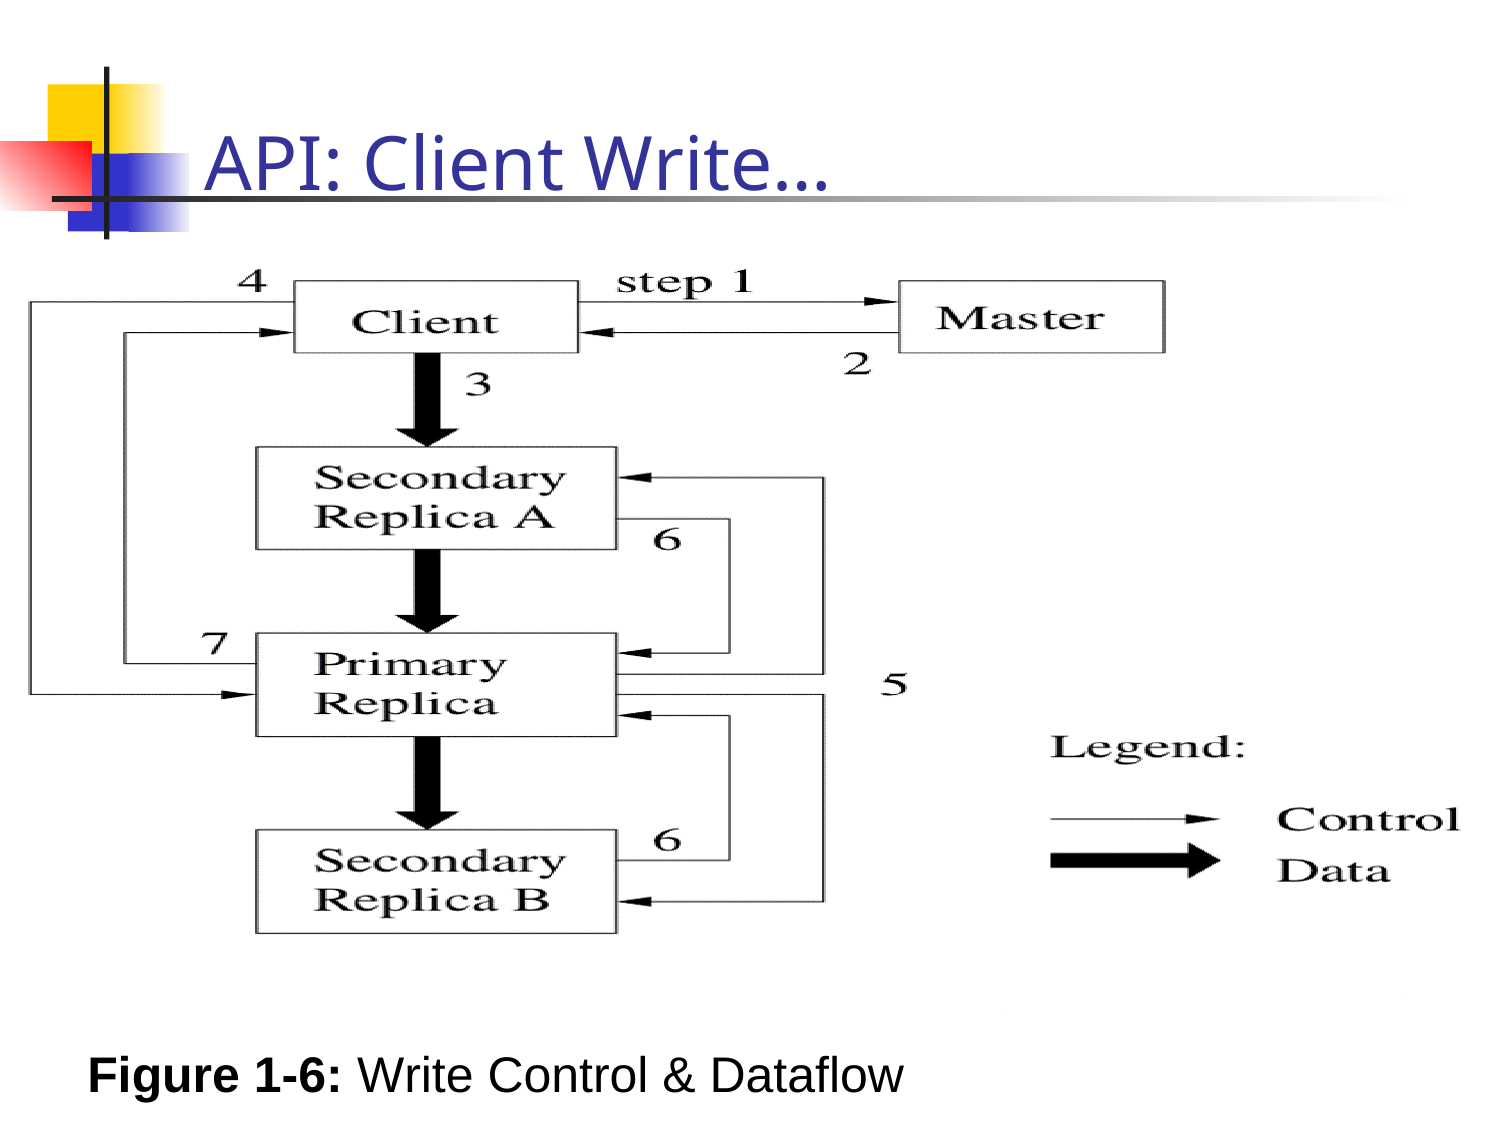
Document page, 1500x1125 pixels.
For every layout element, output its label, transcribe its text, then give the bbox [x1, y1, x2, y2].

picture [0, 255, 1500, 1035]
text_box API: Client Write… [189, 75, 1468, 214]
text_box Figure 1-6: Write Control & Dataflow [72, 1034, 940, 1125]
